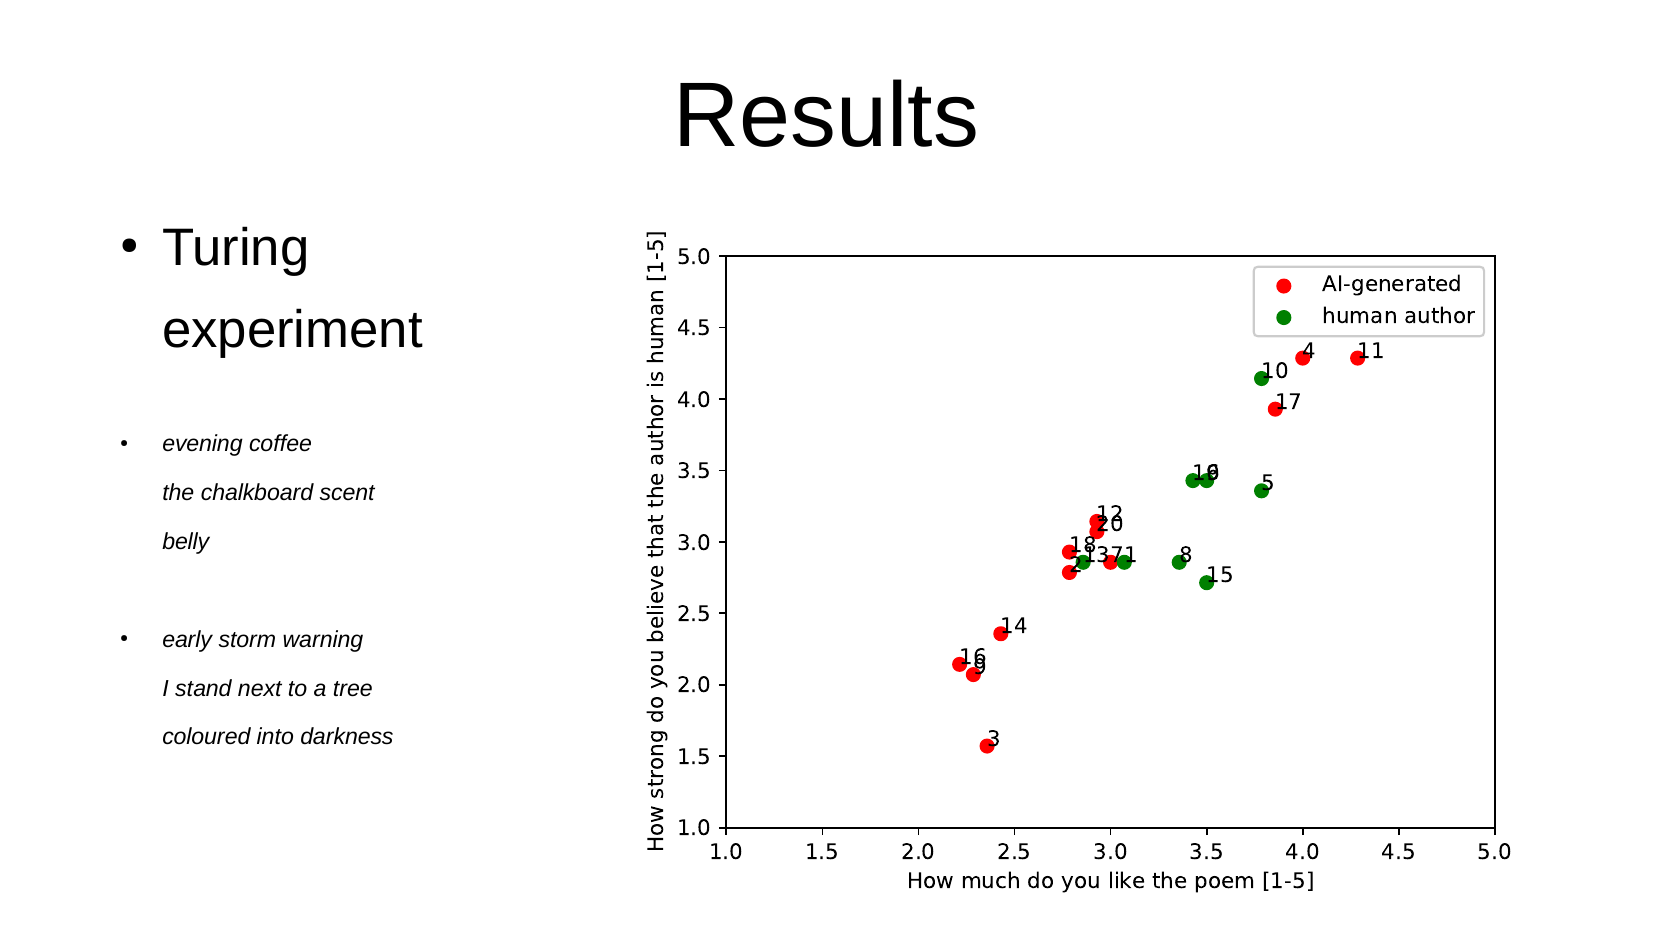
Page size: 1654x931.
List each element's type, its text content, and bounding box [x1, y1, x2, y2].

picture [602, 166, 1595, 910]
title Results [82, 37, 1571, 193]
list Turing experiment evening coffee the chalkboard scent belly early storm warning I stand next to a tree coloured into darkness [106, 217, 602, 758]
